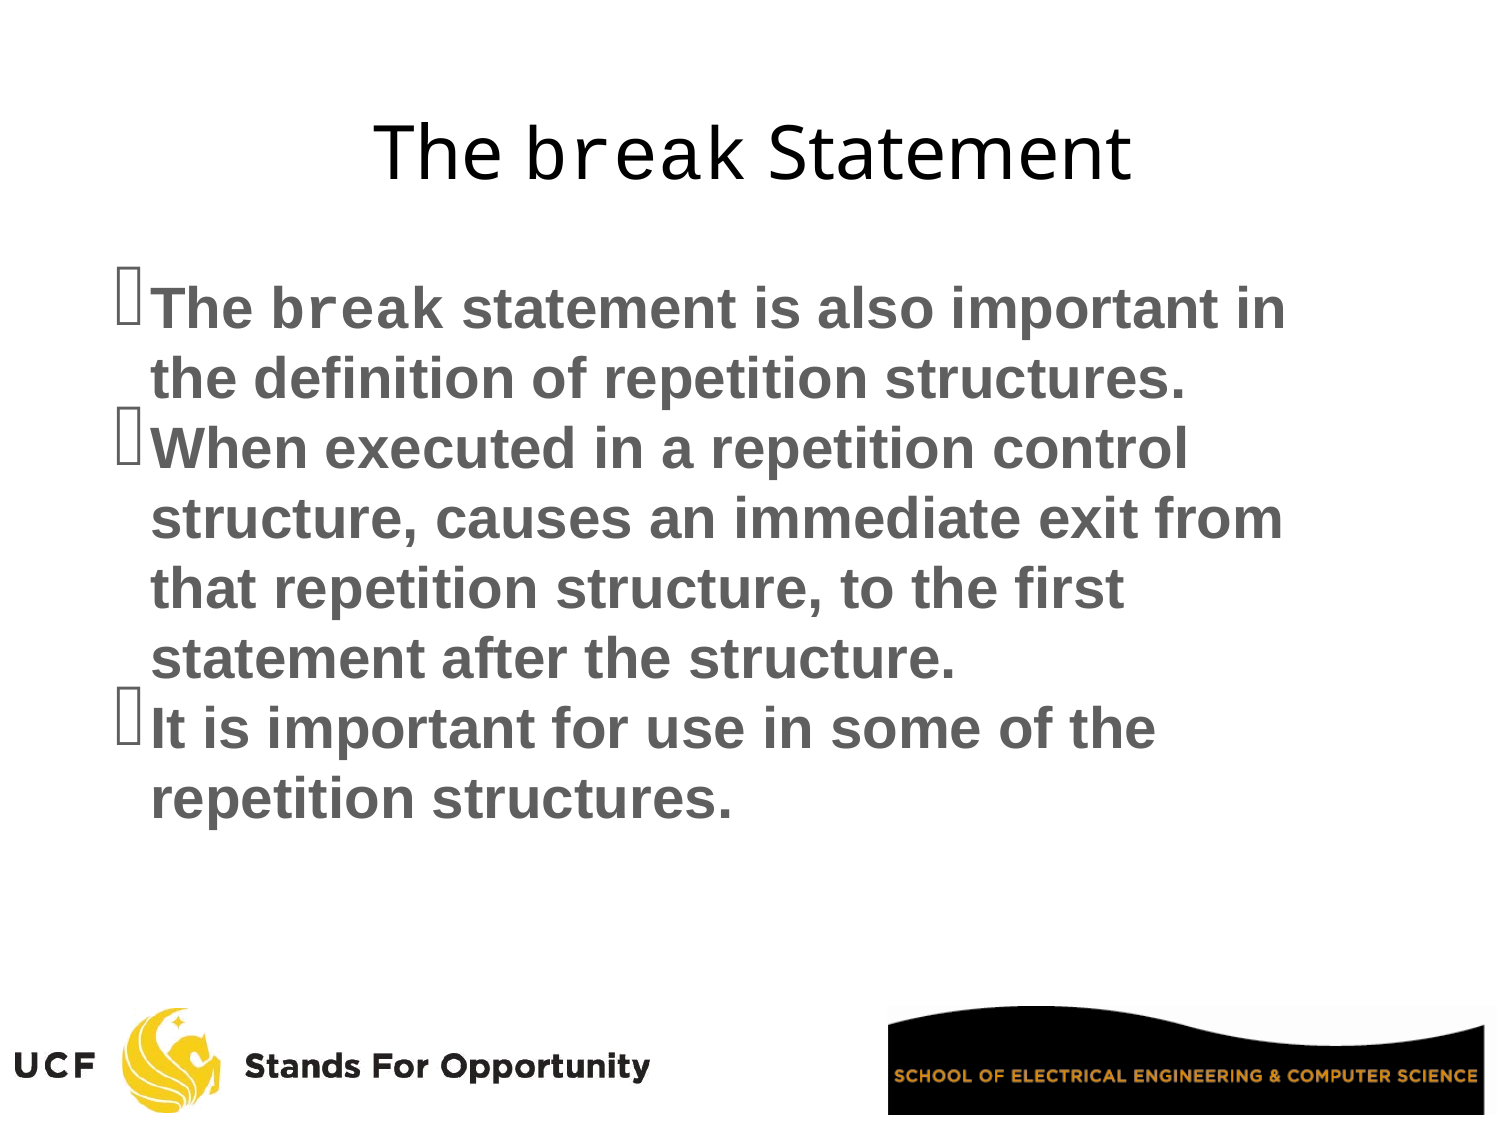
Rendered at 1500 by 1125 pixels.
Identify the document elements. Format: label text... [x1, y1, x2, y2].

text_box The break statement is also important in the definition of repetition structures. When executed in a repetition control structure, causes an immediate exit from that repetition structure, to the first statement after the structure. It is important for use in some of the repetition structures. [99, 262, 1375, 938]
picture [887, 1006, 1497, 1115]
text_box The break Statement [79, 52, 1427, 248]
picture [15, 1008, 650, 1113]
